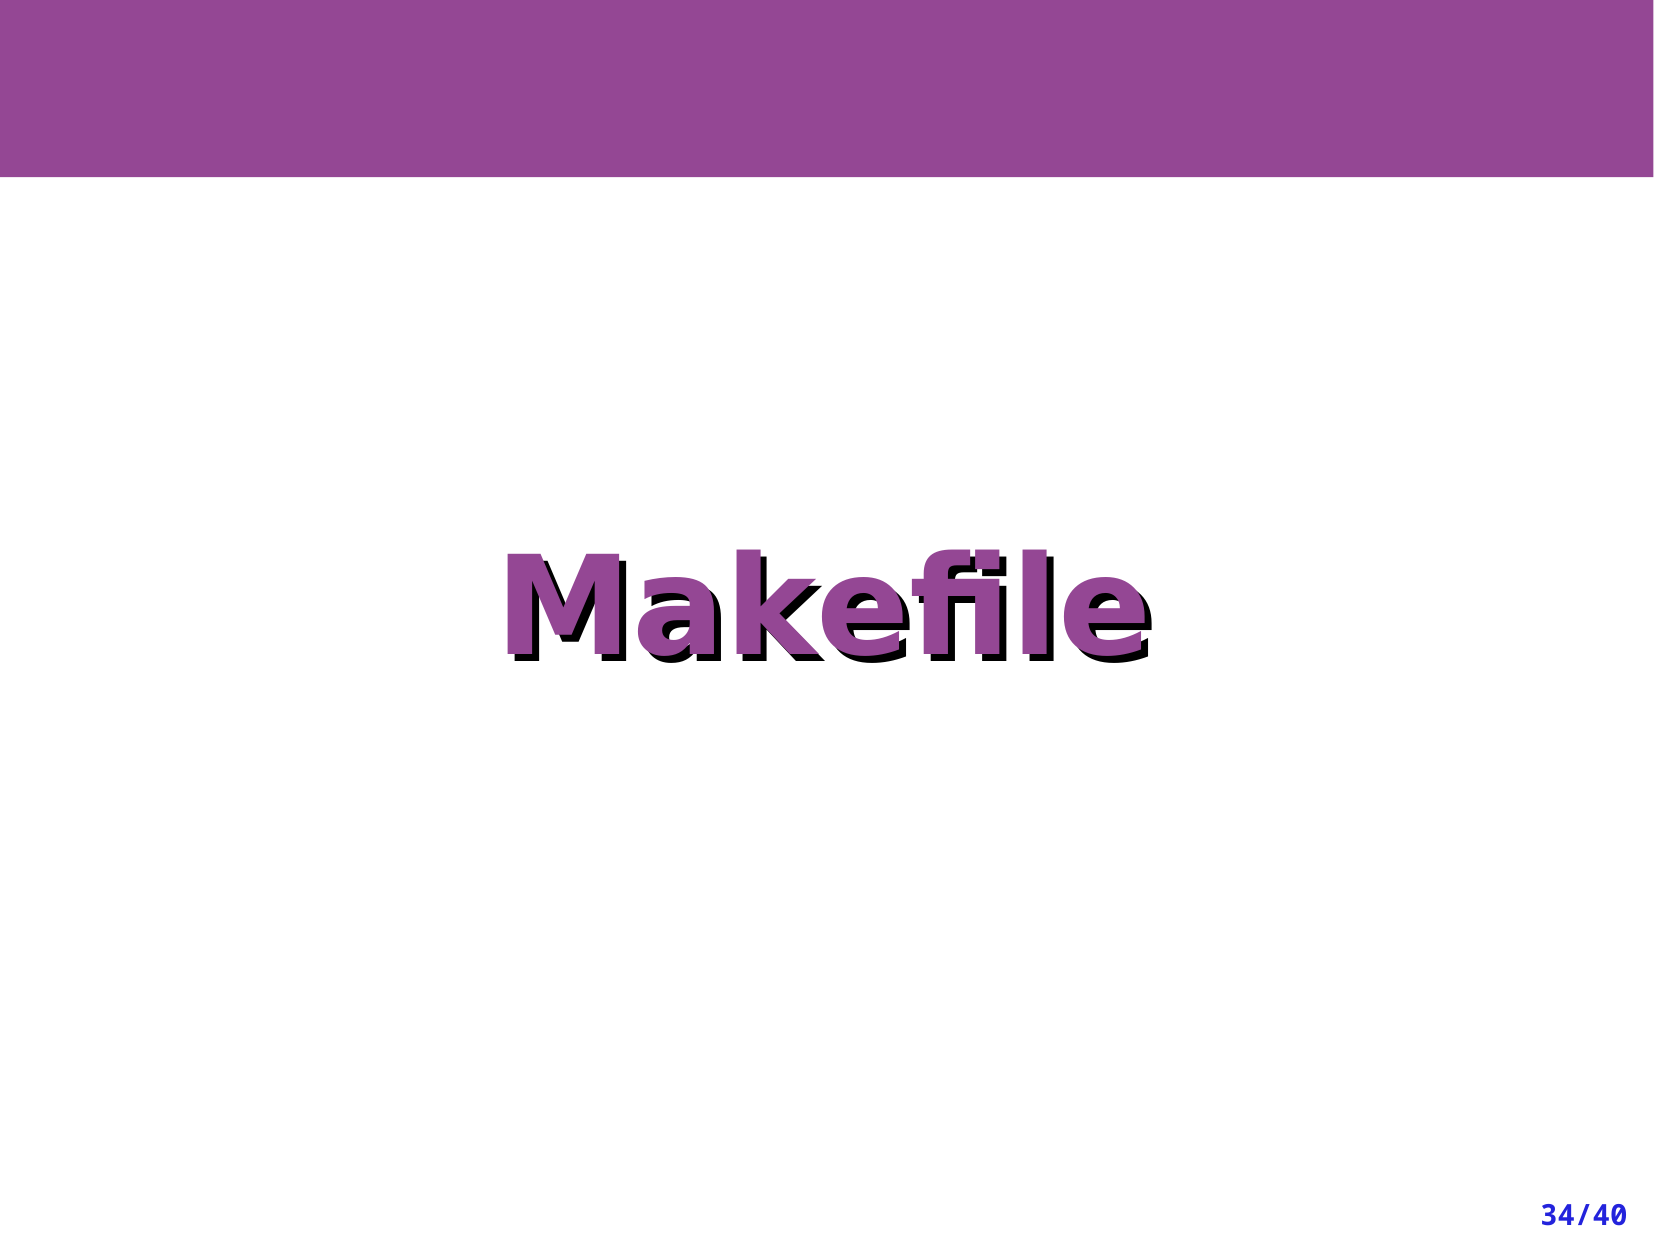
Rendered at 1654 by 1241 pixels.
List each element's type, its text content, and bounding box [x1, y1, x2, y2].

text_box Makefile [481, 519, 1169, 697]
